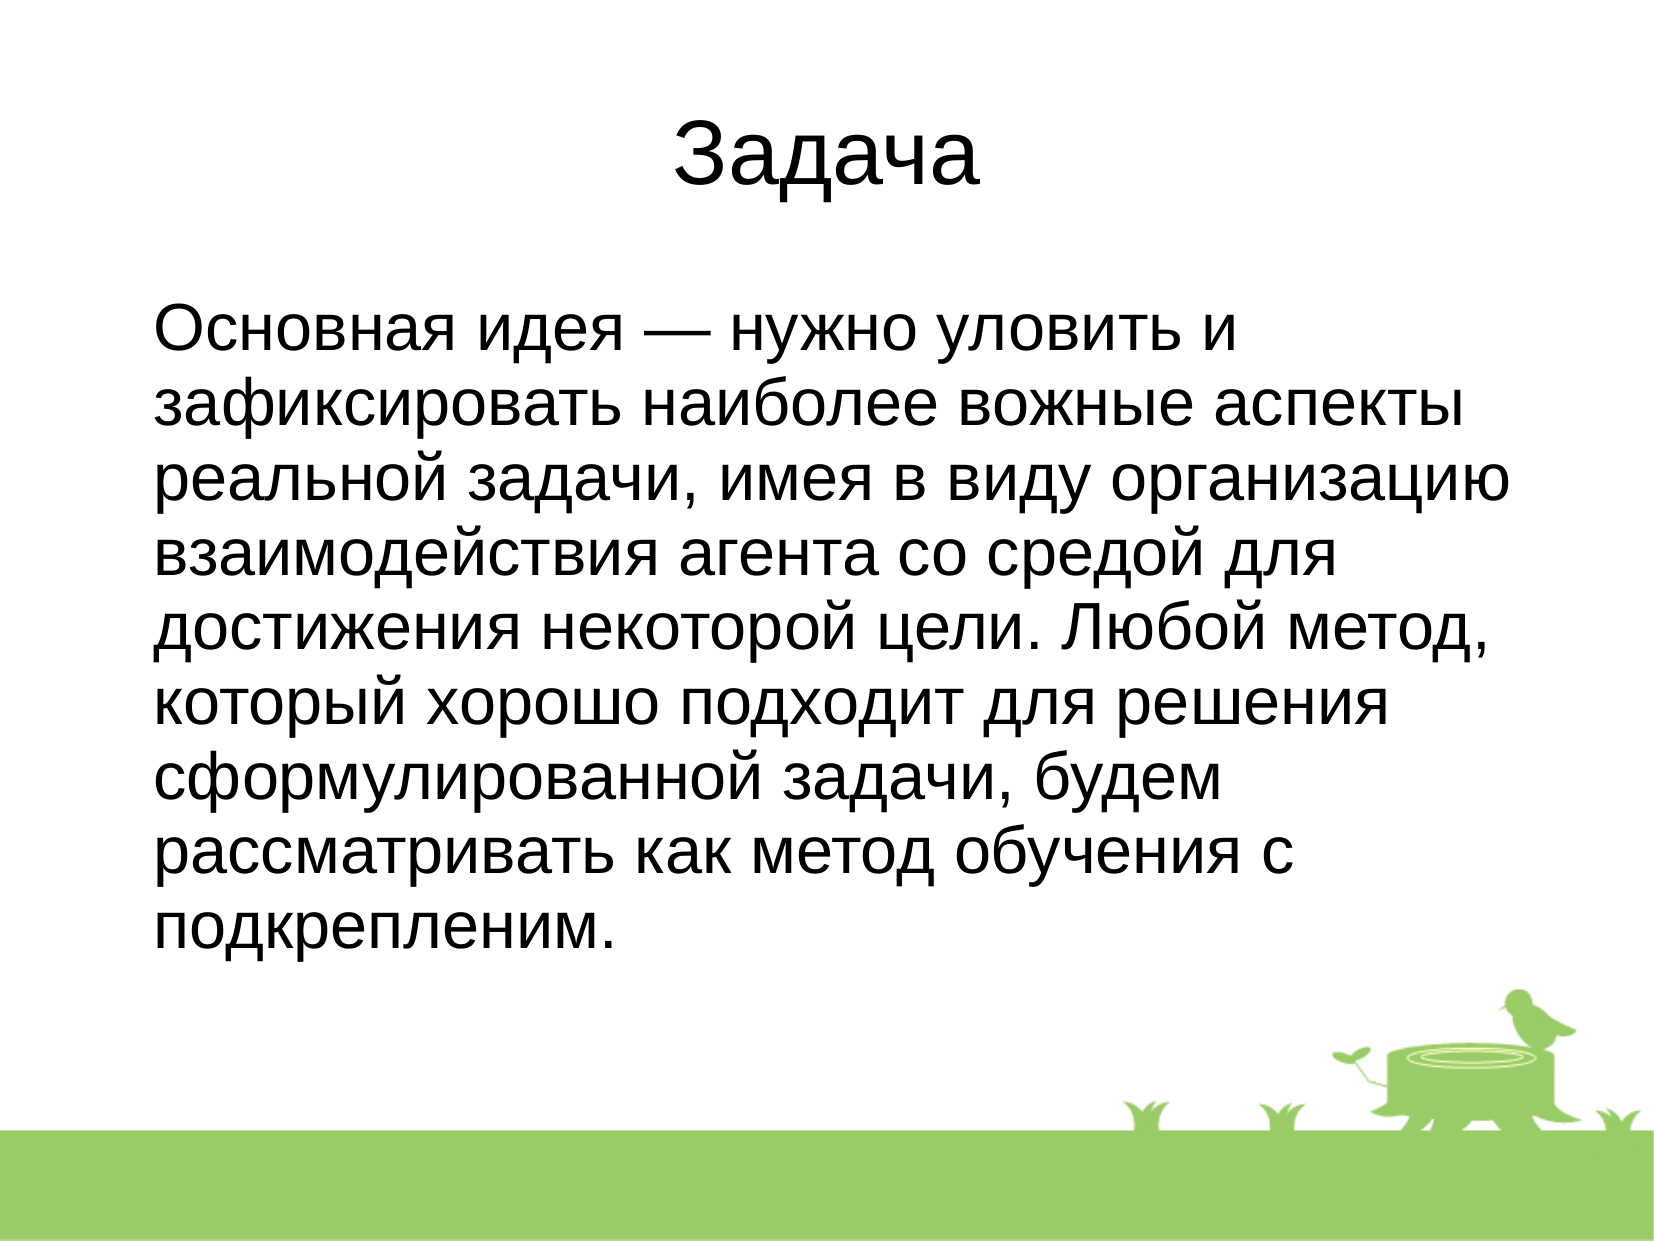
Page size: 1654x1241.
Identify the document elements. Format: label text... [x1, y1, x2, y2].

picture [0, 0, 1654, 1241]
title Задача [82, 49, 1571, 257]
list Основная идея — нужно уловить и зафиксировать наиболее вожные аспекты реальной задачи, имея в виду организацию взаимодействия агента со средой для достижения некоторой цели. Любой метод, который хорошо подходит для решения сформулированной задачи, будем рассматривать как метод обучения с подкрепленим. [82, 290, 1571, 1010]
